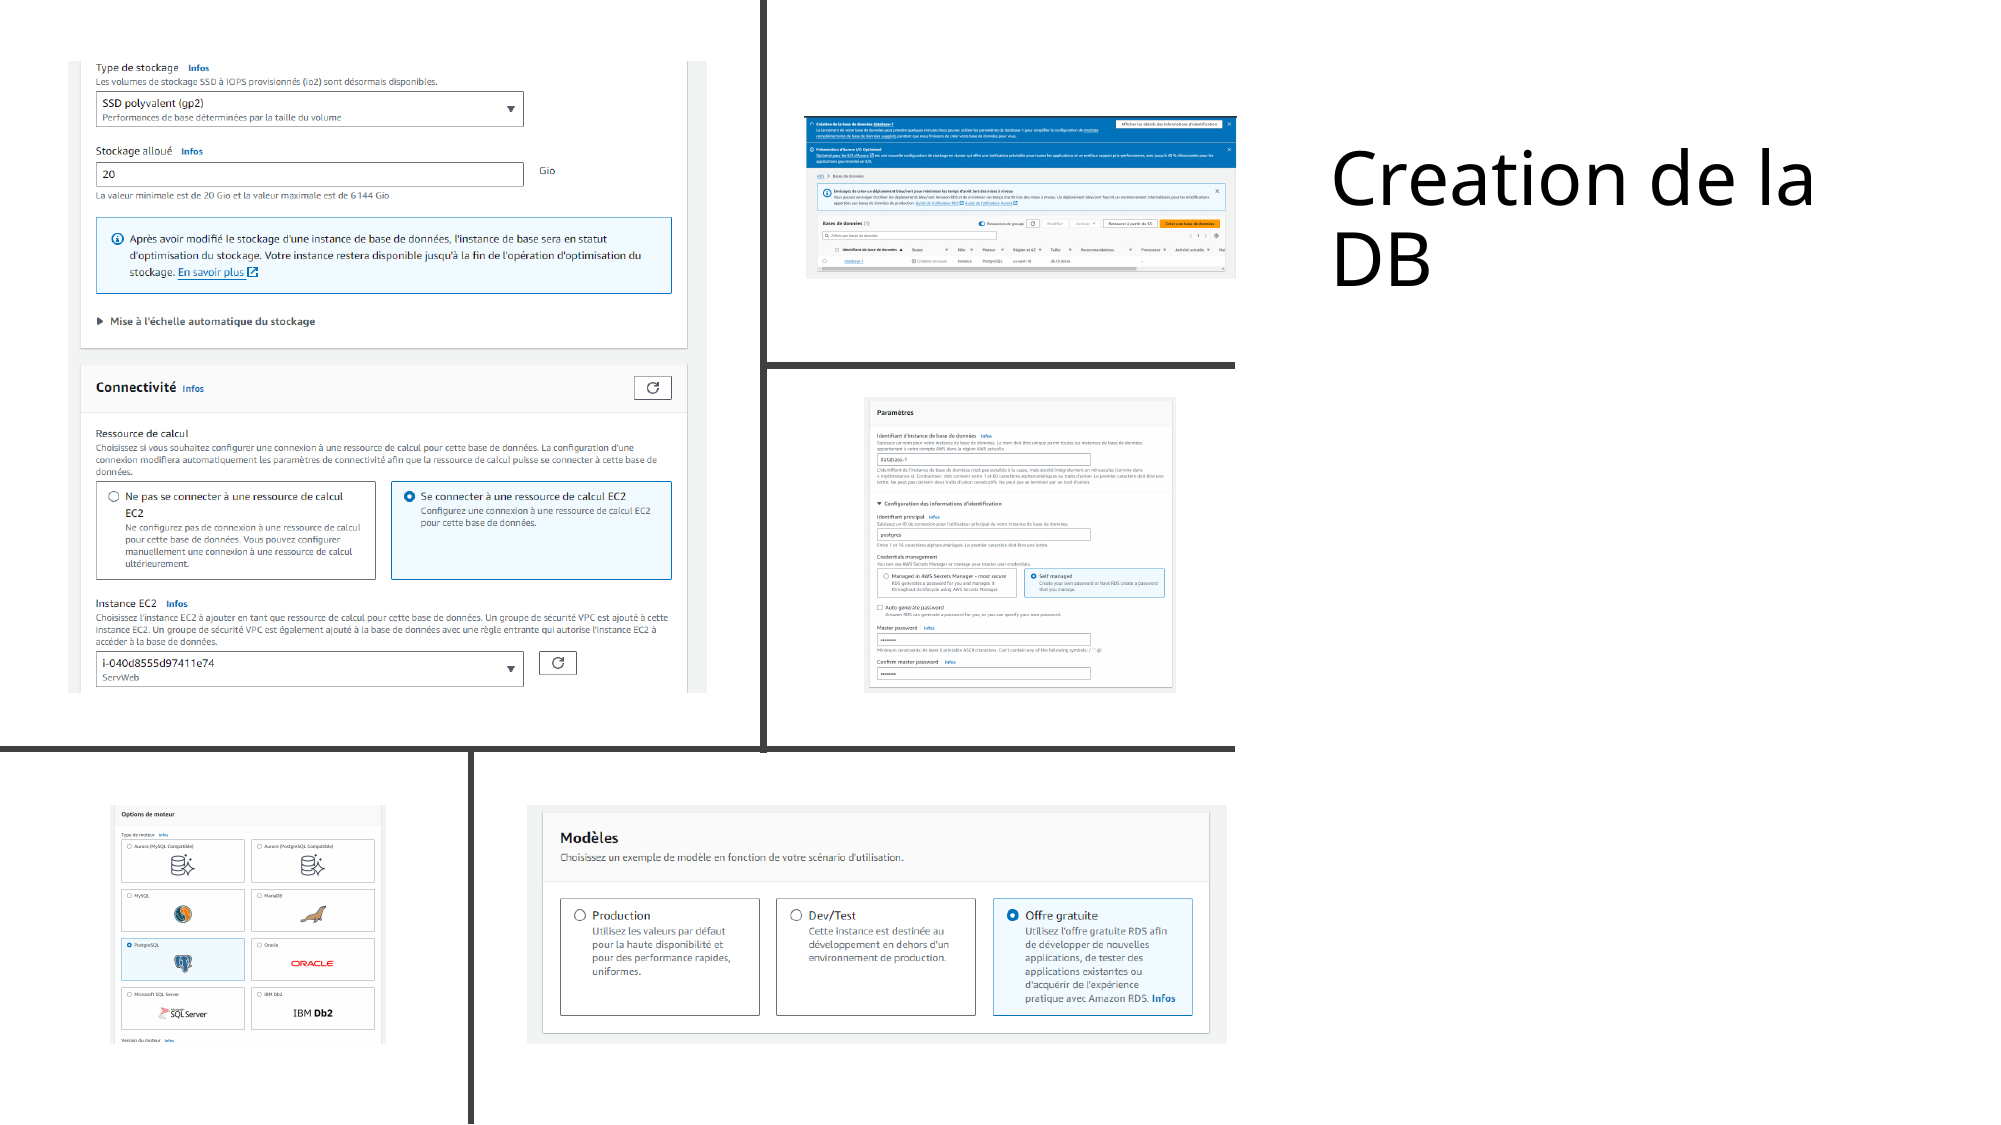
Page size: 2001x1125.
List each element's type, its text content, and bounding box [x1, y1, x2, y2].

picture [68, 61, 707, 693]
picture [864, 397, 1176, 693]
picture [527, 805, 1227, 1044]
picture [804, 116, 1237, 279]
title Creation de la DB [1315, 86, 1863, 359]
picture [110, 805, 386, 1044]
